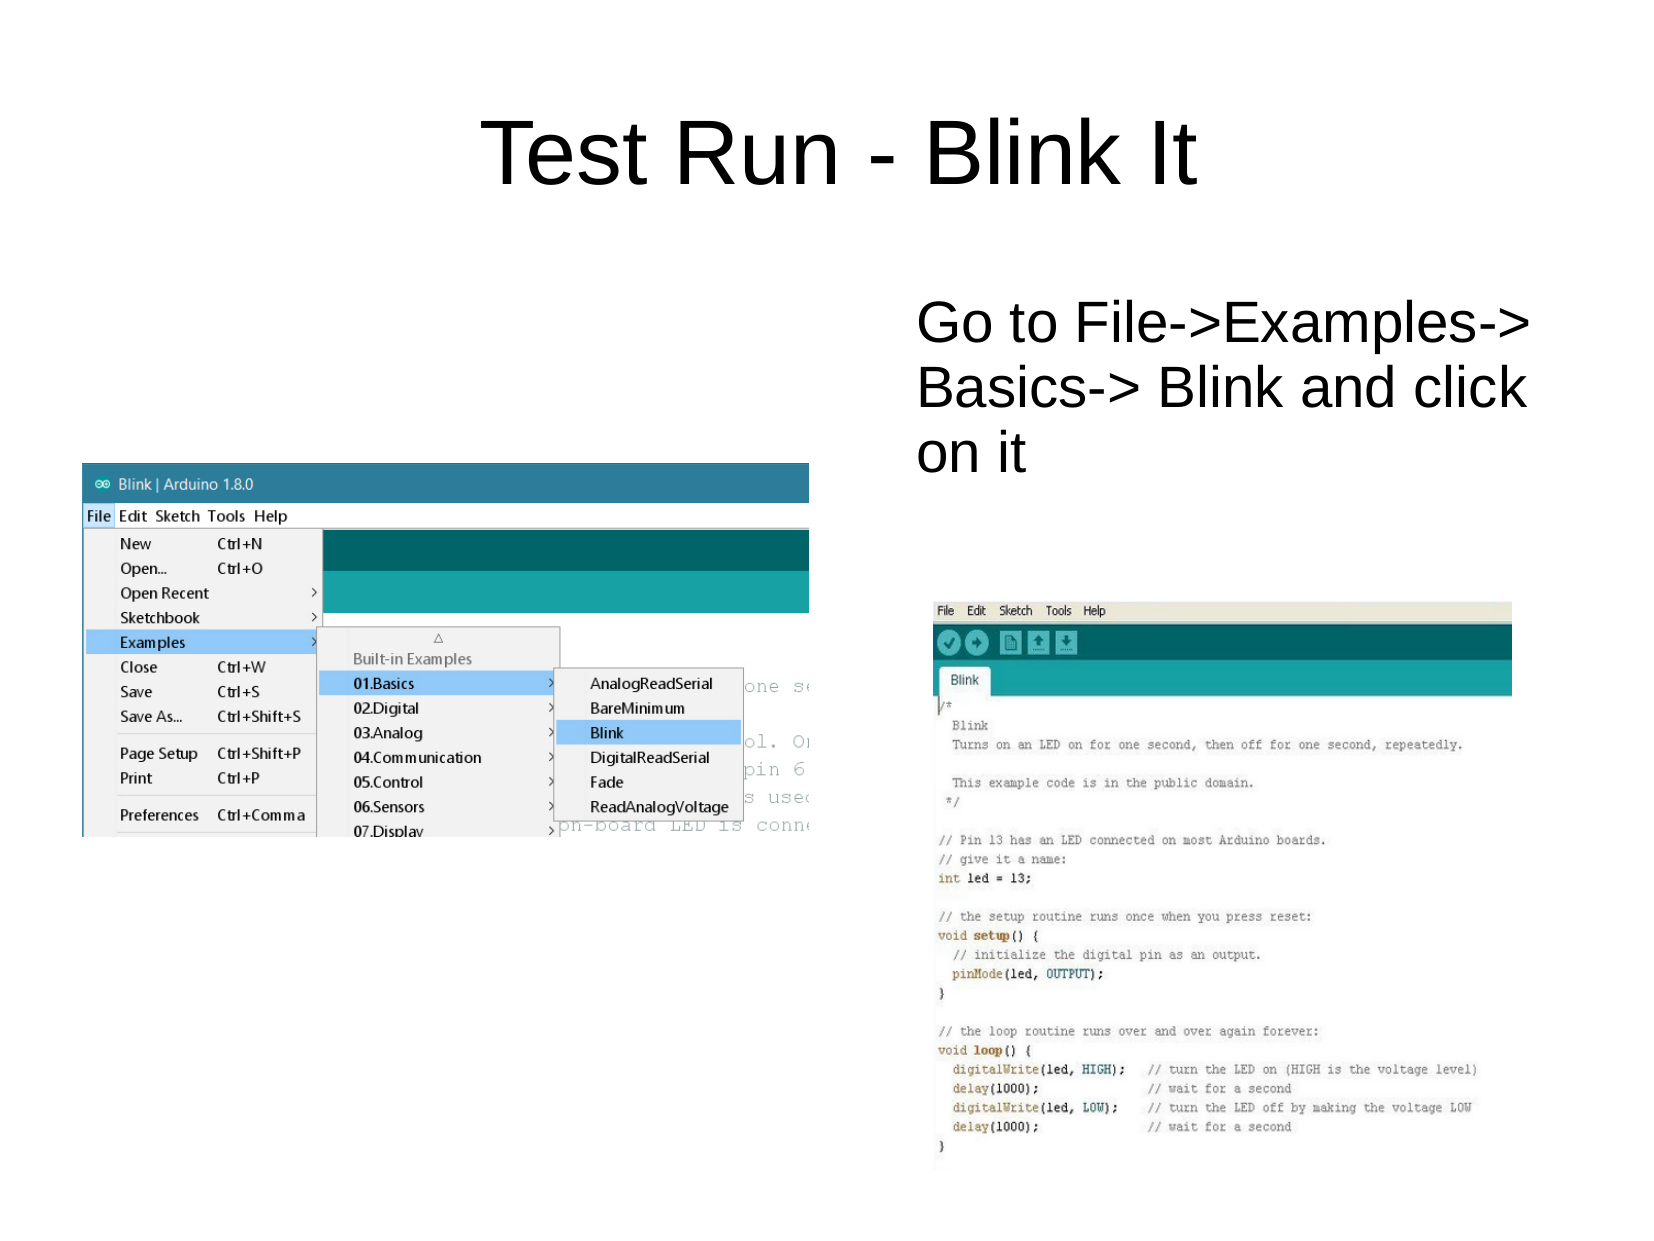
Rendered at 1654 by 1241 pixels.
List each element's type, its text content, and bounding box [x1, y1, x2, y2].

picture [933, 601, 1512, 1170]
title Test Run - Blink It [82, 49, 1571, 257]
picture [82, 463, 809, 837]
list Go to File->Examples-> Basics-> Blink and click on it [845, 290, 1572, 634]
